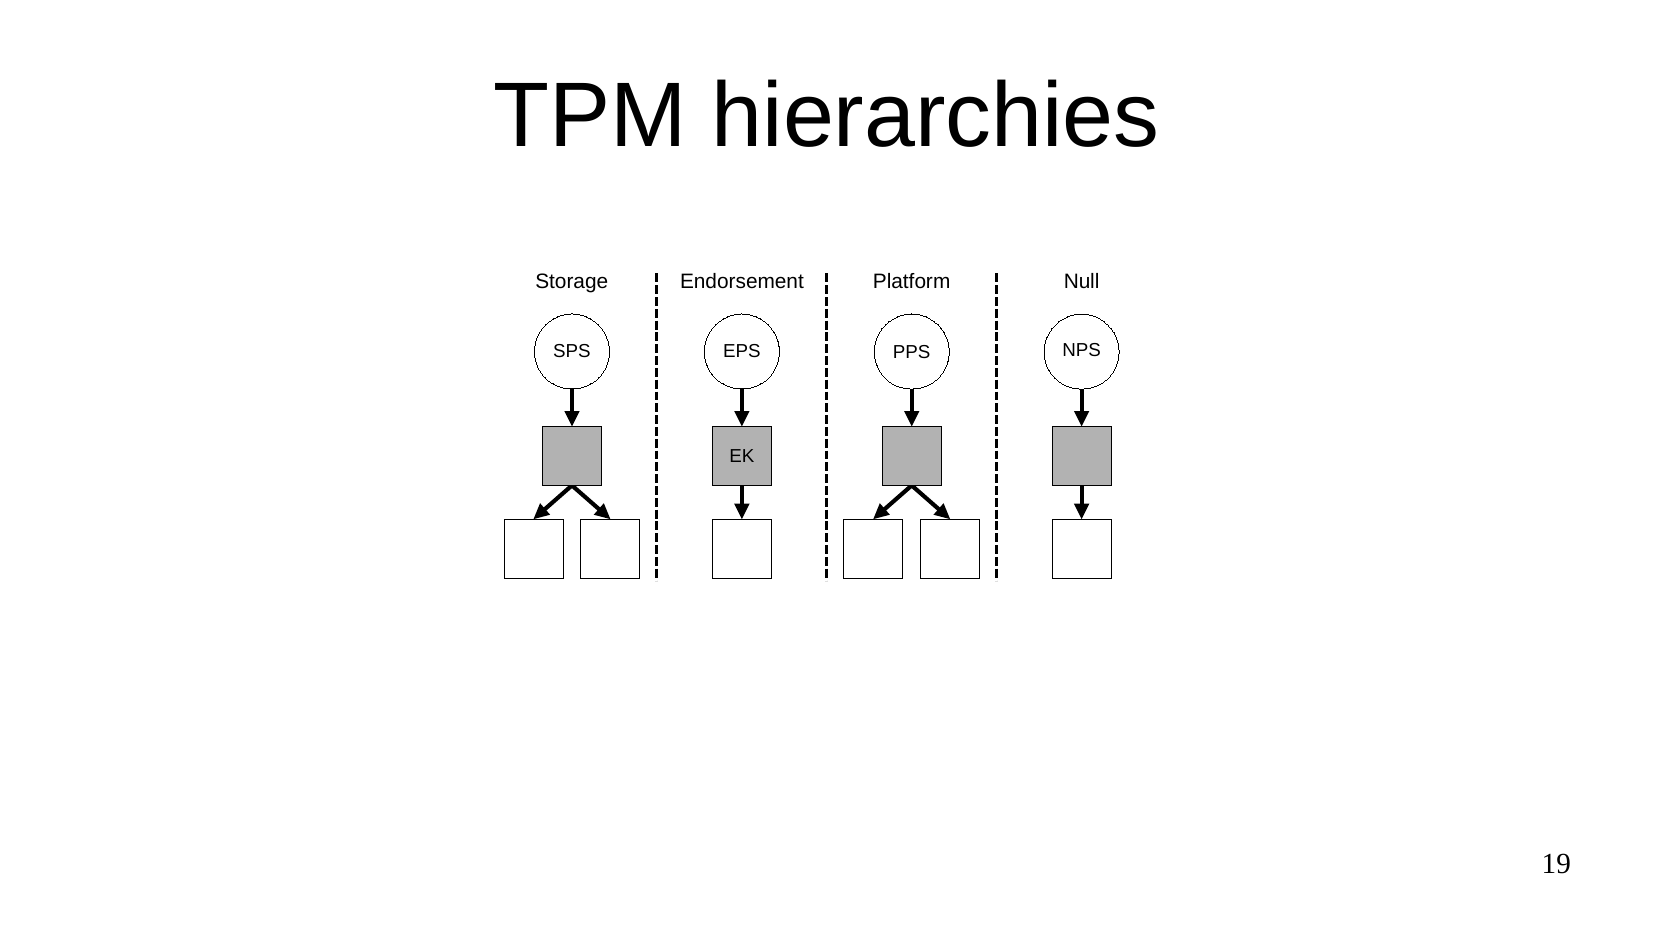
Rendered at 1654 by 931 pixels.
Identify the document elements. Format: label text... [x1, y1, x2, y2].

text_box Storage [495, 261, 649, 301]
title TPM hierarchies [82, 37, 1571, 193]
text_box [542, 426, 602, 486]
text_box [882, 426, 942, 486]
text_box Platform [834, 261, 989, 301]
text_box SPS [534, 331, 610, 371]
text_box Null [1004, 262, 1159, 301]
text_box EK [712, 426, 772, 486]
text_box PPS [874, 331, 950, 372]
text_box NPS [1044, 331, 1120, 372]
text_box EPS [704, 331, 780, 372]
text_box Endorsement [665, 261, 819, 301]
text_box [1052, 426, 1112, 486]
